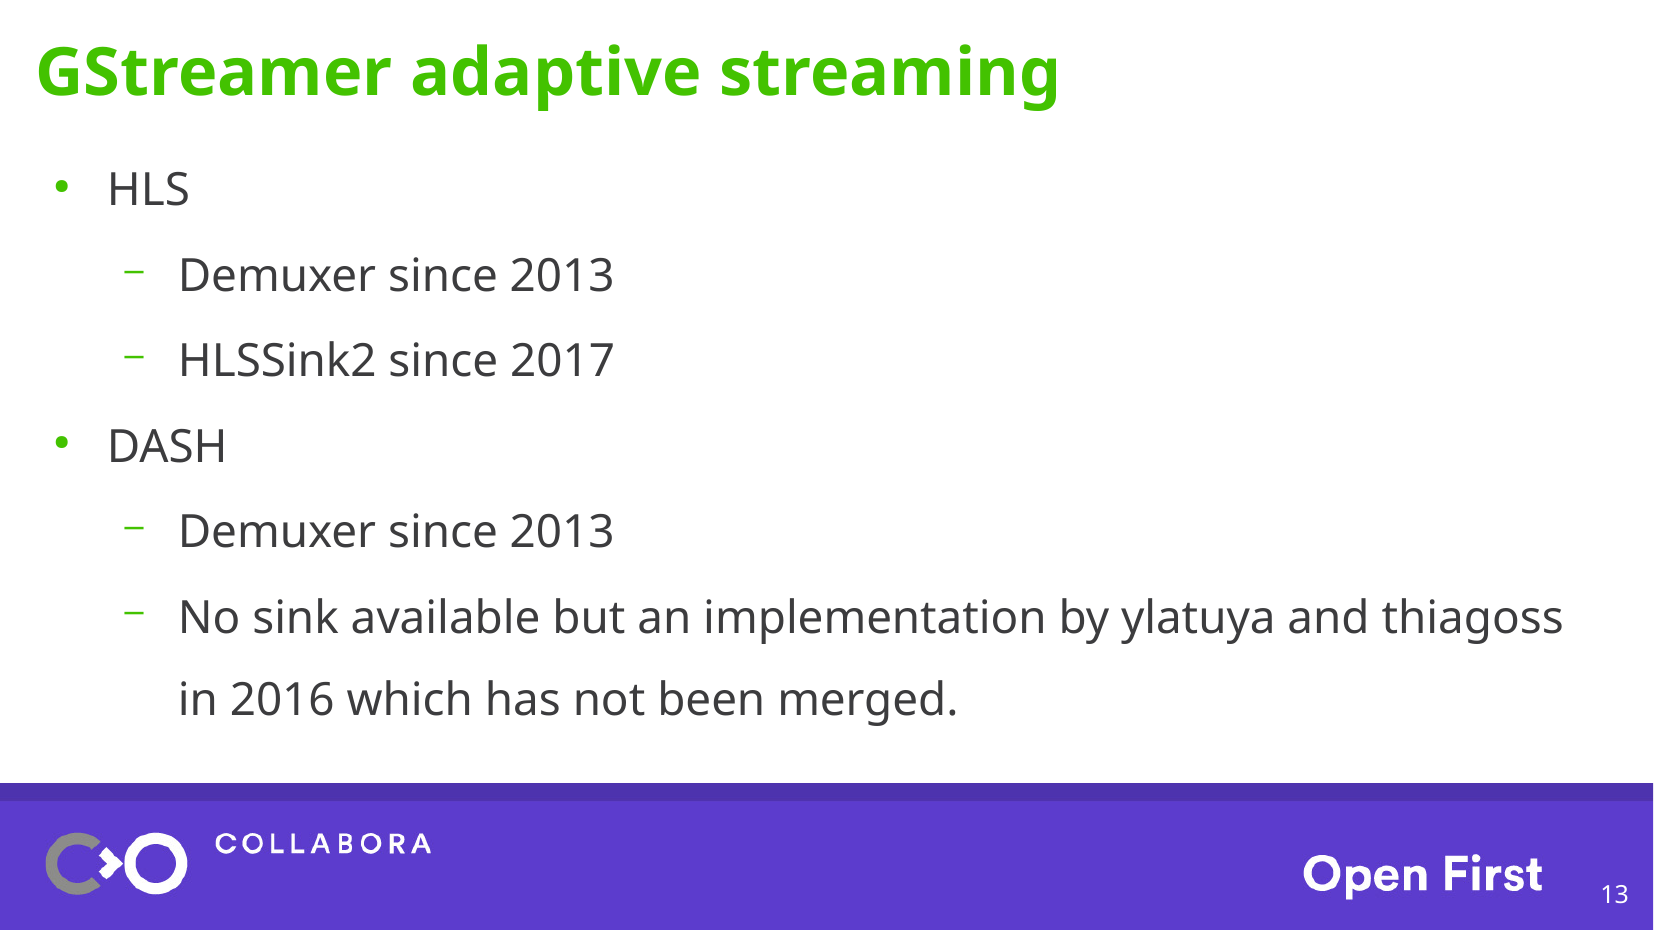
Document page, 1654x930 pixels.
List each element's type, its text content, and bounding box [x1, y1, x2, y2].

list HLS Demuxer since 2013 HLSSink2 since 2017 DASH Demuxer since 2013 No sink available but an implementation by ylatuya and thiagoss in 2016 which has not been merged. [36, 160, 1608, 751]
title GStreamer adaptive streaming [35, 28, 1608, 192]
picture [0, 0, 1654, 930]
